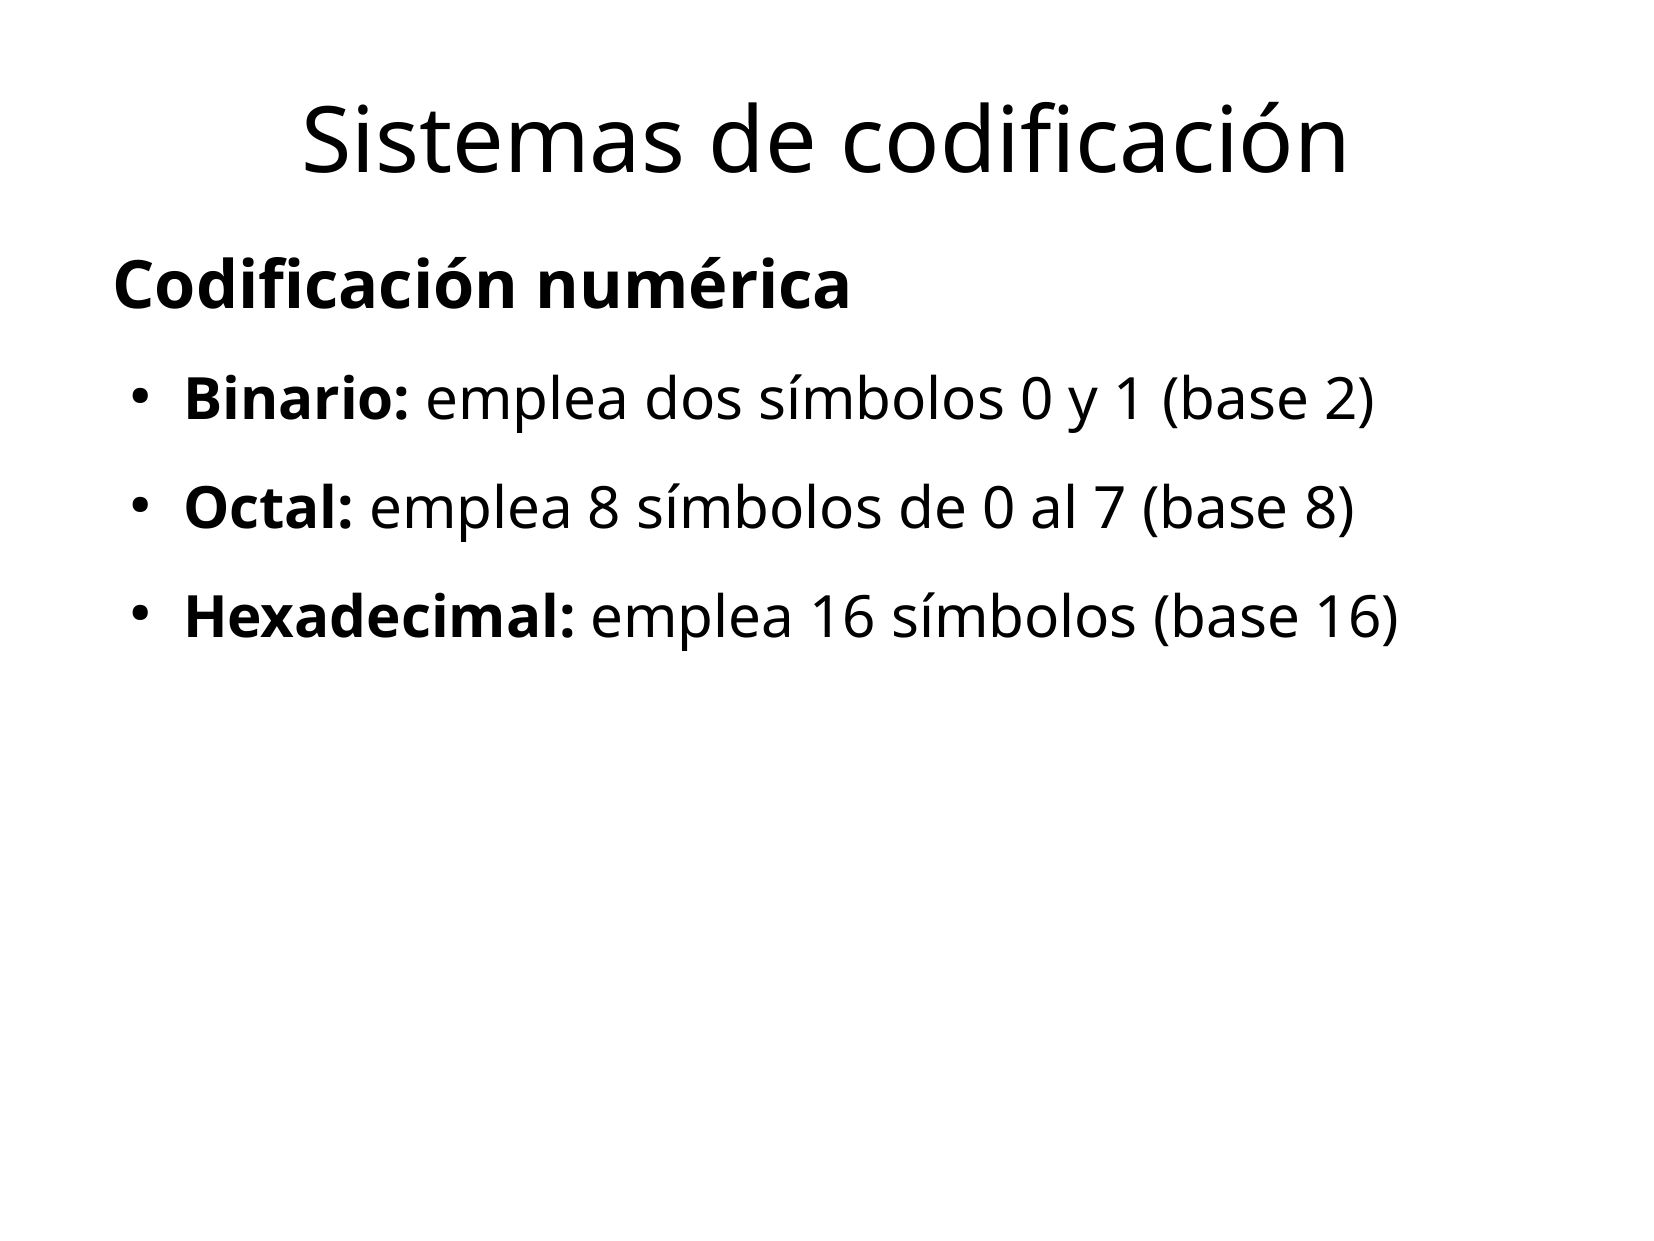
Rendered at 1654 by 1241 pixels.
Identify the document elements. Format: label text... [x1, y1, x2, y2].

title Sistemas de codificación [82, 49, 1571, 225]
list Codificación numérica Binario: emplea dos símbolos 0 y 1 (base 2) Octal: emplea 8 símbolos de 0 al 7 (base 8) Hexadecimal: emplea 16 símbolos (base 16) [112, 237, 1601, 957]
